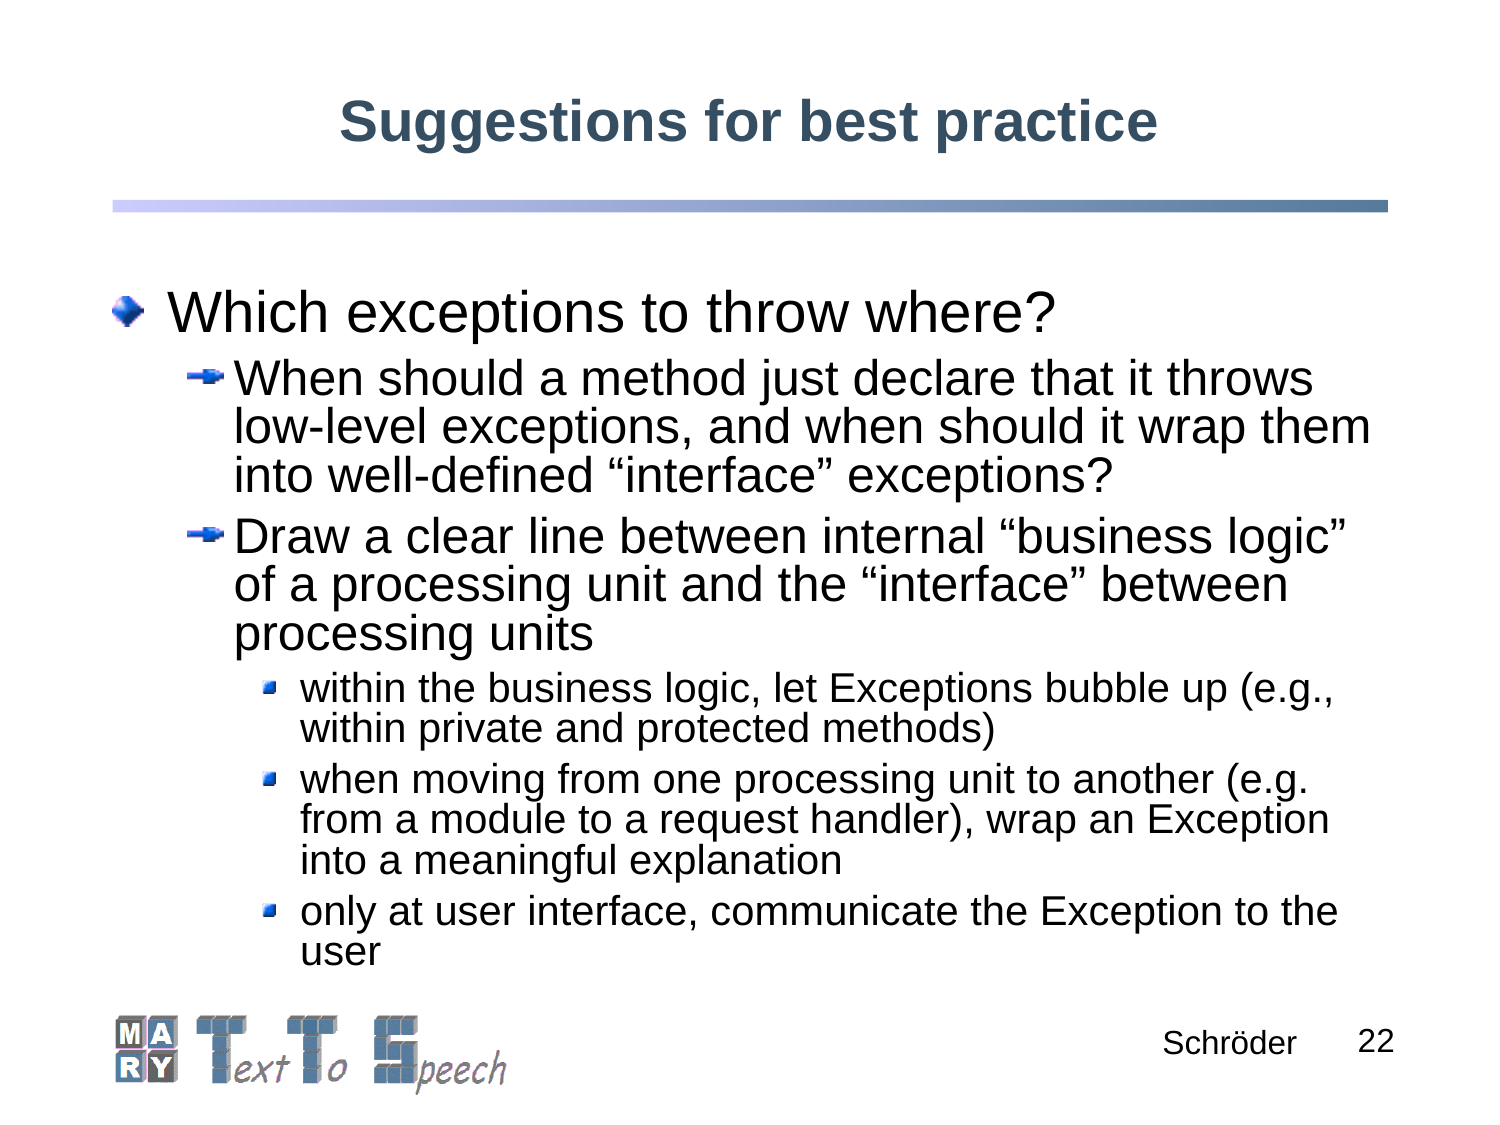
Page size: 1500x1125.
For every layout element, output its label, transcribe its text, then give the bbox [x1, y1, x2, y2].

title Suggestions for best practice [112, 57, 1387, 193]
picture [112, 1012, 507, 1096]
list Which exceptions to throw where? When should a method just declare that it throws low-level exceptions, and when should it wrap them into well-defined “interface” exceptions? Draw a clear line between internal “business logic” of a processing unit and the “interface” between processing units within the business logic, let Exceptions bubble up (e.g., within private and protected methods) when moving from one processing unit to another (e.g. from a module to a request handler), wrap an Exception into a meaningful explanation only at user interface, communicate the Exception to the user [112, 287, 1387, 997]
